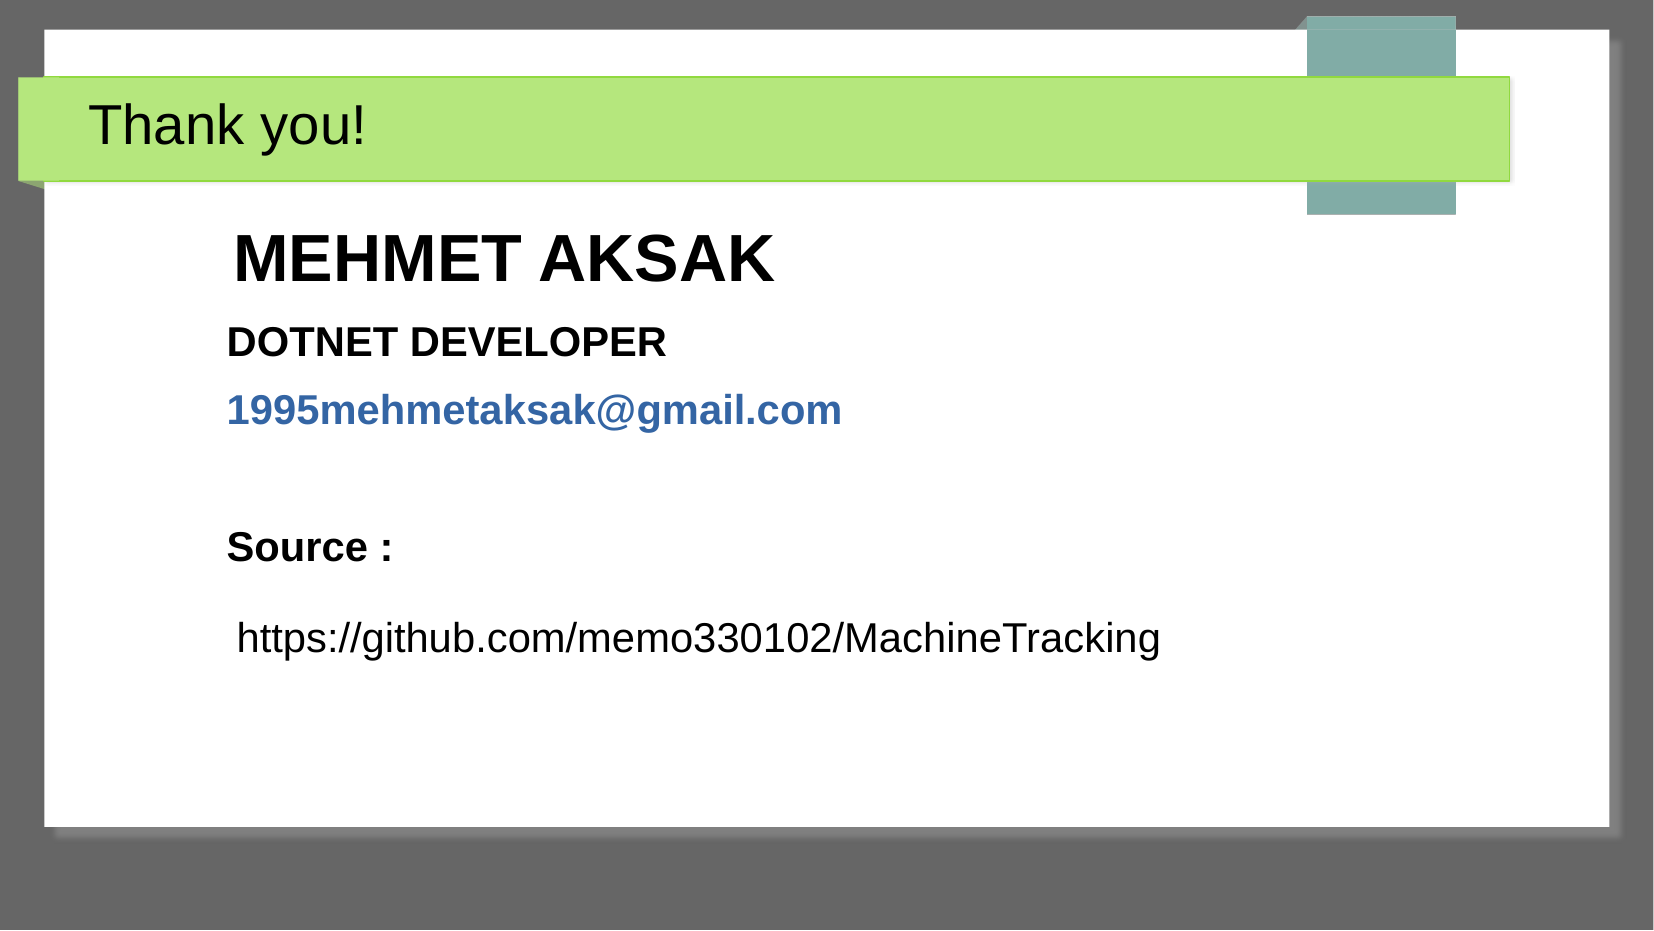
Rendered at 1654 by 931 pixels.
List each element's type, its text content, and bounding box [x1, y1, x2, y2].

title Thank you! [88, 73, 1506, 178]
list MEHMET AKSAK DOTNET DEVELOPER 1995mehmetaksak@gmail.com Source : https://github.com/memo330102/MachineTracking [88, 221, 1565, 813]
